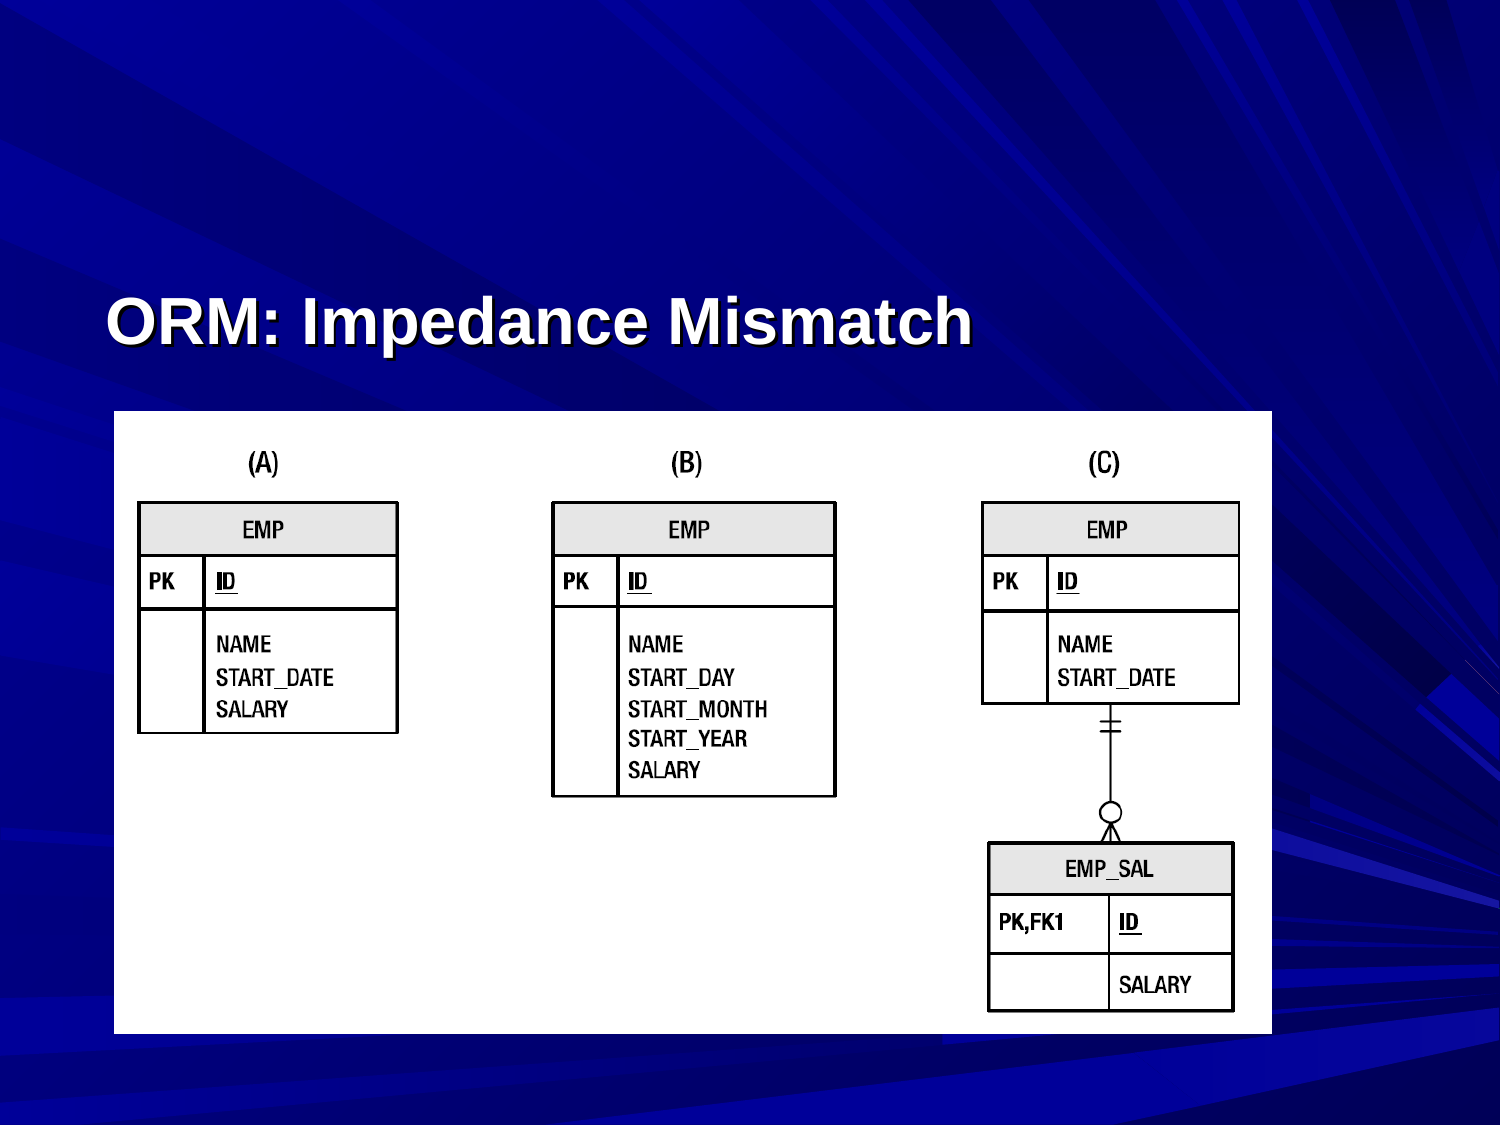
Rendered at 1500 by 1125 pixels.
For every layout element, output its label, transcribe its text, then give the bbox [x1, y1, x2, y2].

title ORM: Impedance Mismatch [90, 210, 1441, 506]
picture [114, 411, 1272, 1034]
